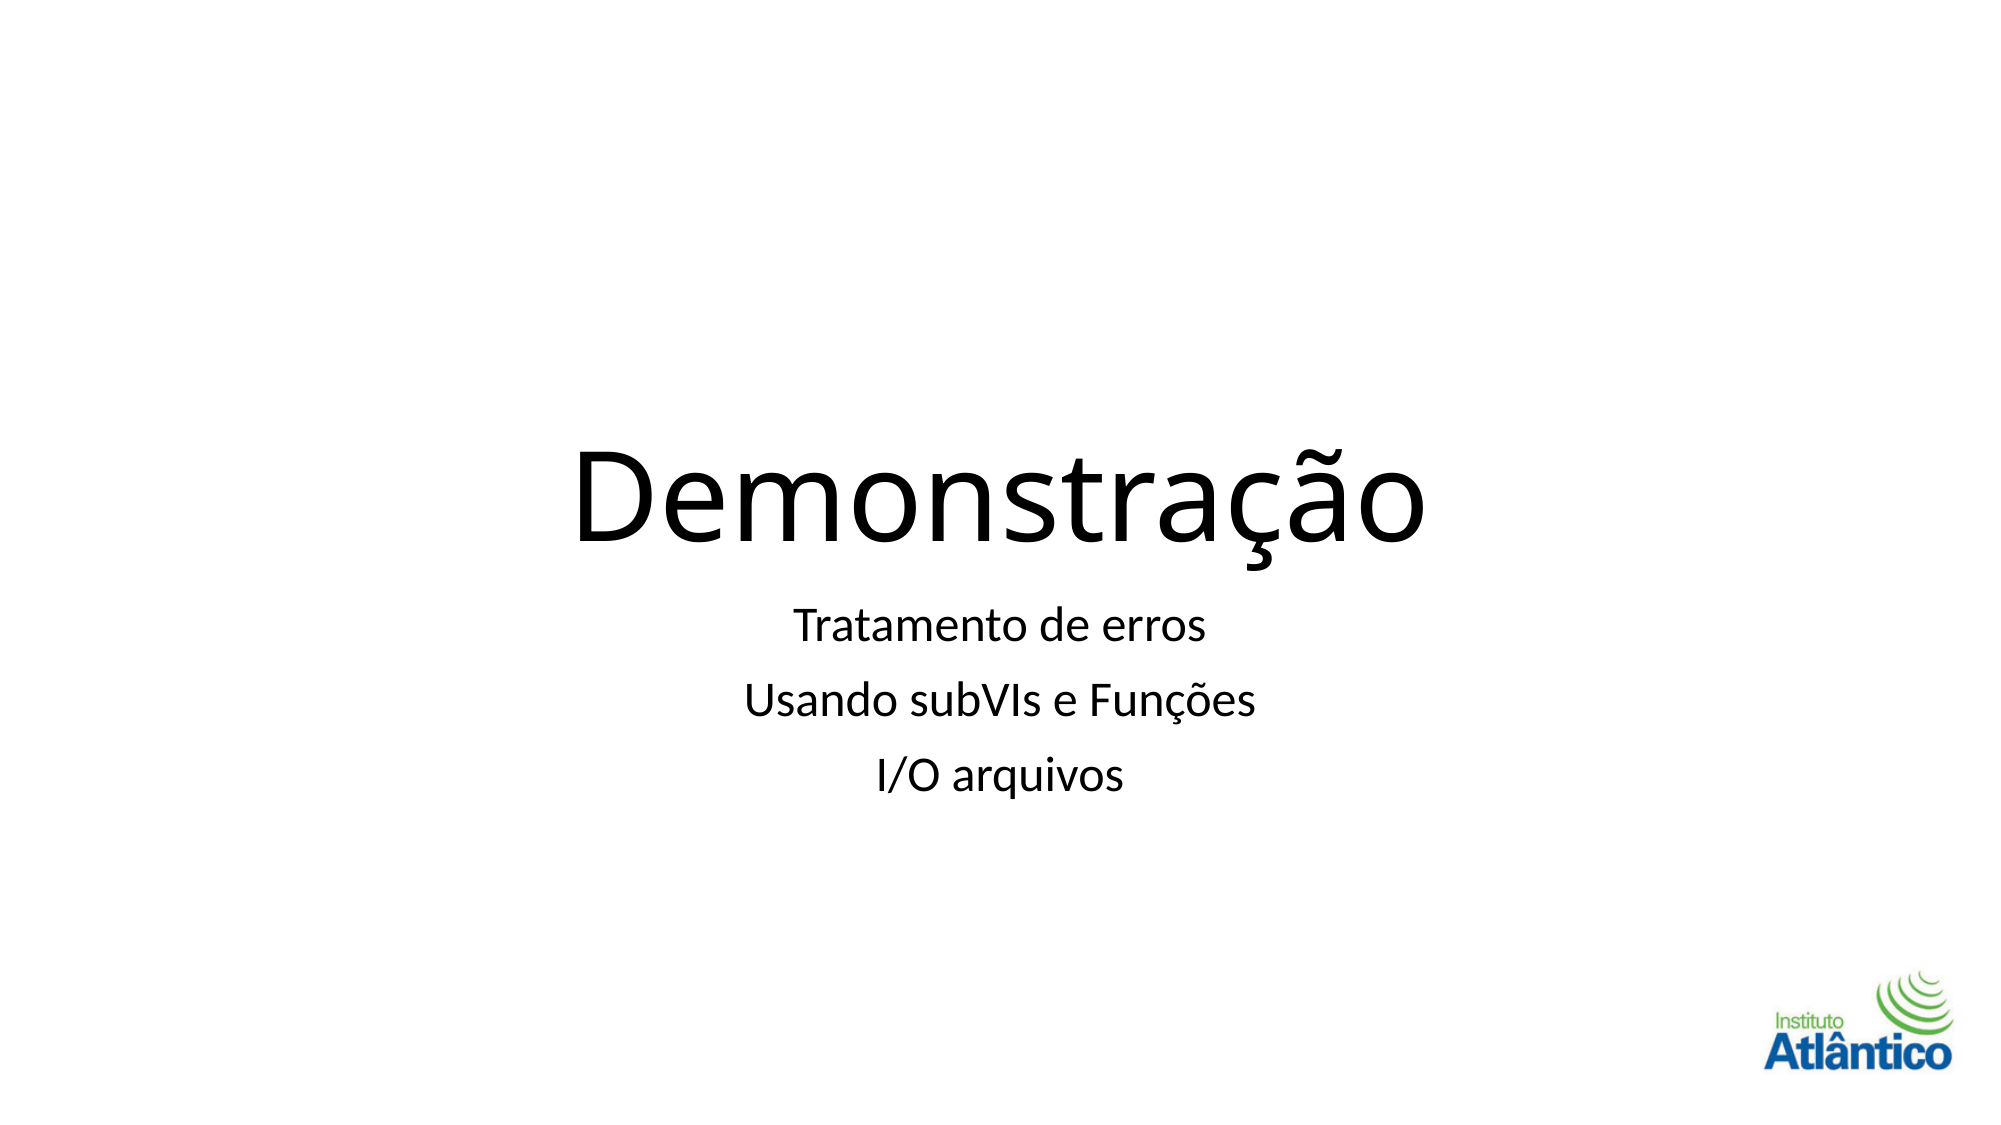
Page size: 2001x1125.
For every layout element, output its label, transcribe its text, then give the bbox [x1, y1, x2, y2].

subtitle Tratamento de erros Usando subVIs e Funções I/O arquivos [249, 590, 1750, 863]
picture [1717, 930, 2000, 1120]
title Demonstração [249, 184, 1750, 576]
